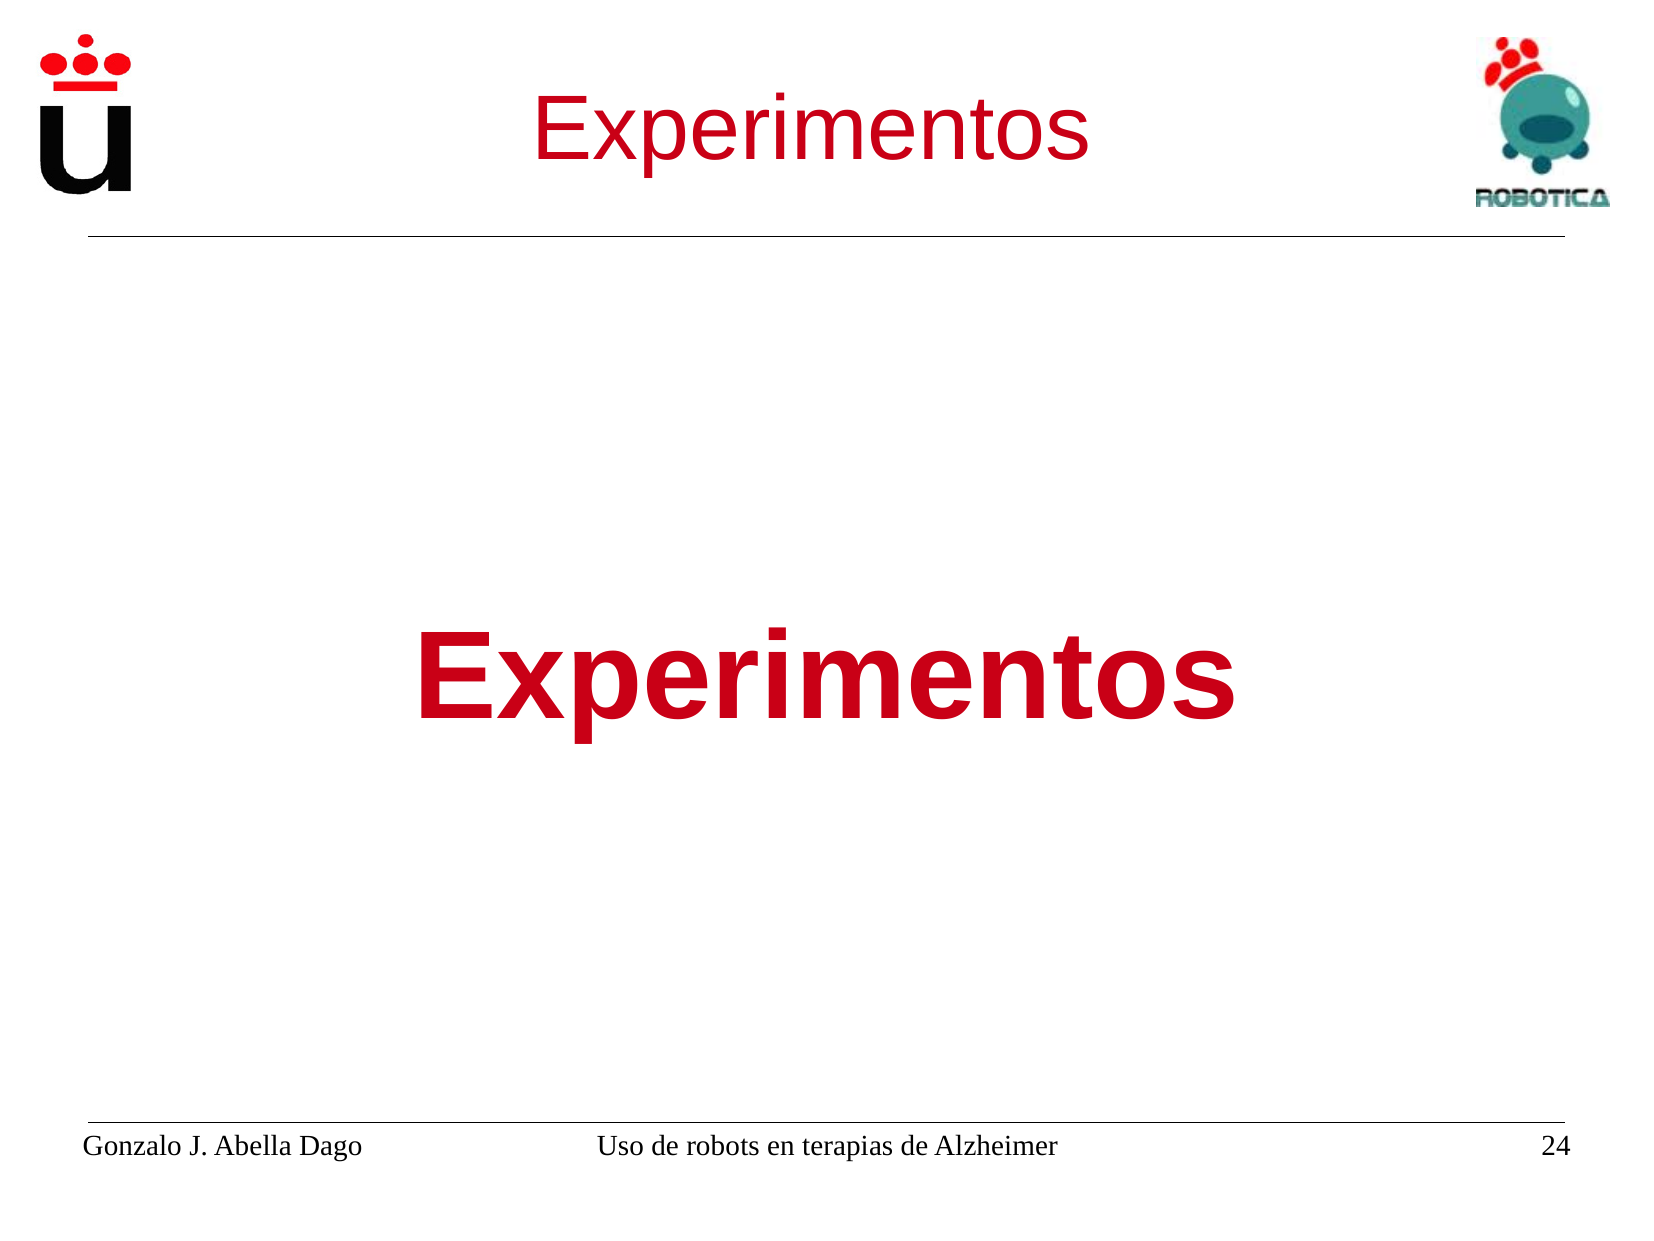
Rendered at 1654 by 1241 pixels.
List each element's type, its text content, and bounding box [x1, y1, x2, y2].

picture [1476, 37, 1610, 207]
subtitle Experimentos [82, 273, 1571, 1077]
picture [29, 29, 148, 207]
title Experimentos [206, 76, 1418, 180]
